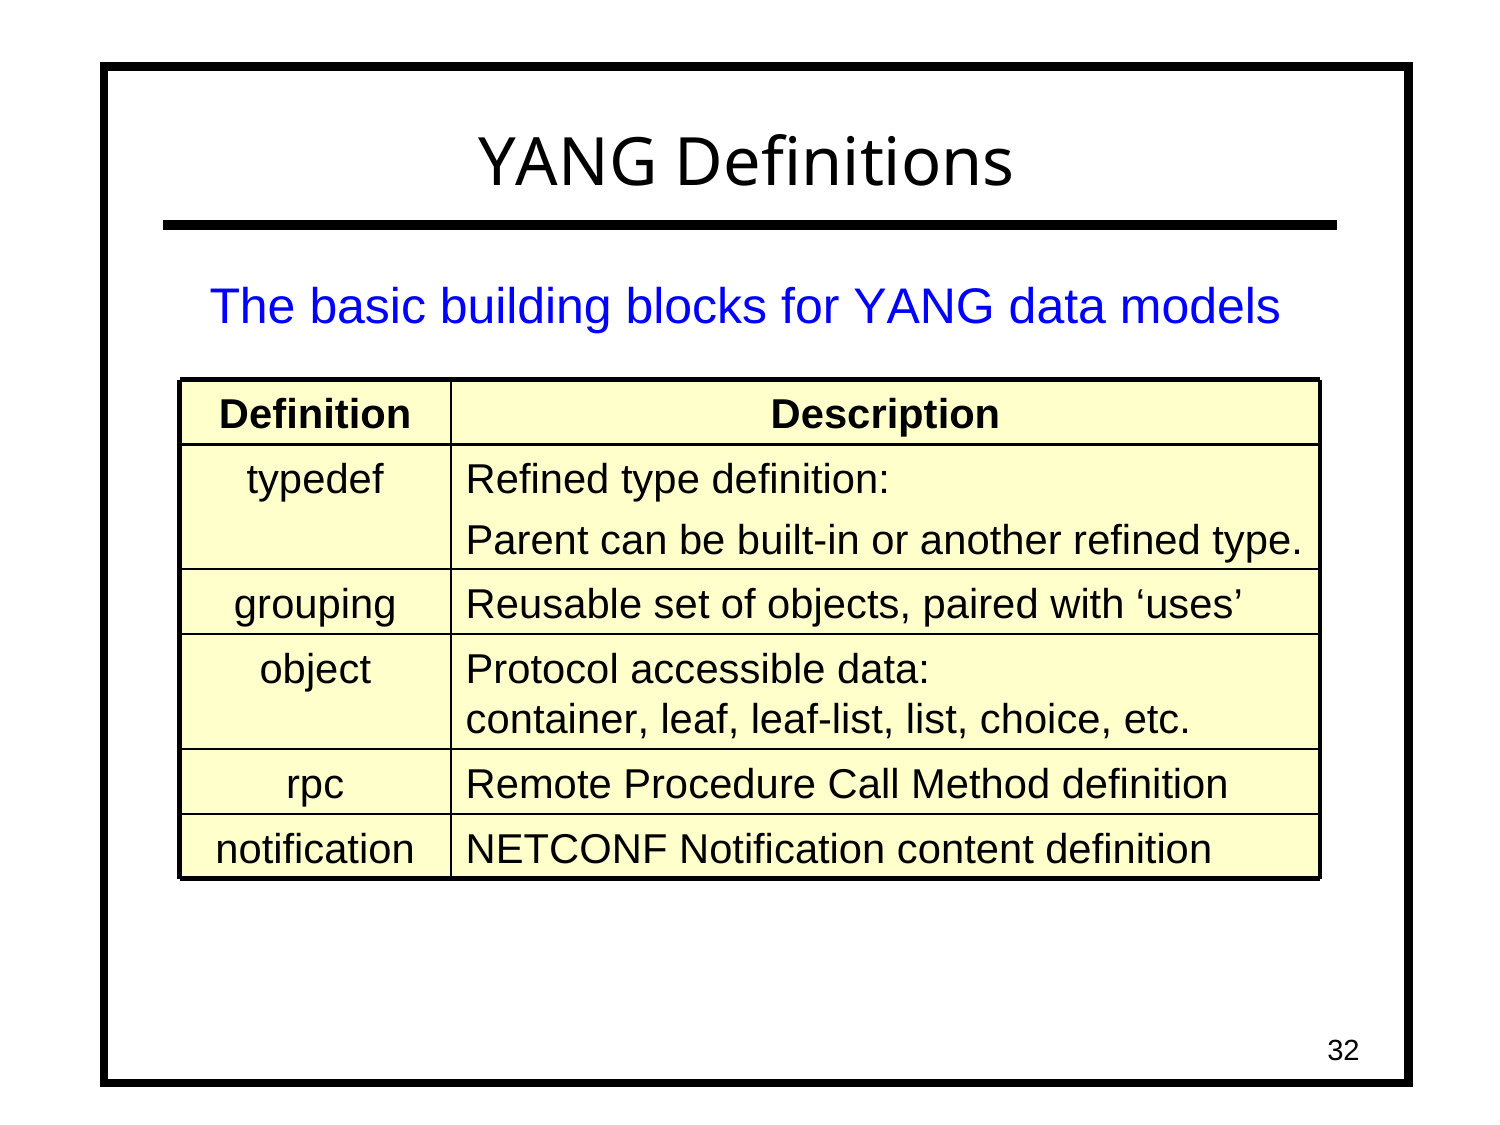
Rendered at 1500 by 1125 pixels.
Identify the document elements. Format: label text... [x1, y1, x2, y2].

text_box Definition [182, 382, 450, 443]
text_box Refined type definition: Parent can be built-in or another refined type. [452, 446, 1318, 568]
text_box Reusable set of objects, paired with ‘uses’ [452, 570, 1318, 633]
text_box grouping [182, 570, 450, 633]
text_box notification [182, 815, 450, 876]
text_box Protocol accessible data: container, leaf, leaf-list, list, choice, etc. [452, 635, 1318, 748]
title YANG Definitions [162, 74, 1332, 213]
text_box Remote Procedure Call Method definition [452, 750, 1318, 813]
text_box object [182, 635, 450, 748]
text_box rpc [182, 750, 450, 813]
text_box NETCONF Notification content definition [452, 815, 1318, 876]
text_box The basic building blocks for YANG data models [194, 266, 1305, 342]
text_box typedef [182, 446, 450, 568]
text_box Description [452, 382, 1318, 443]
